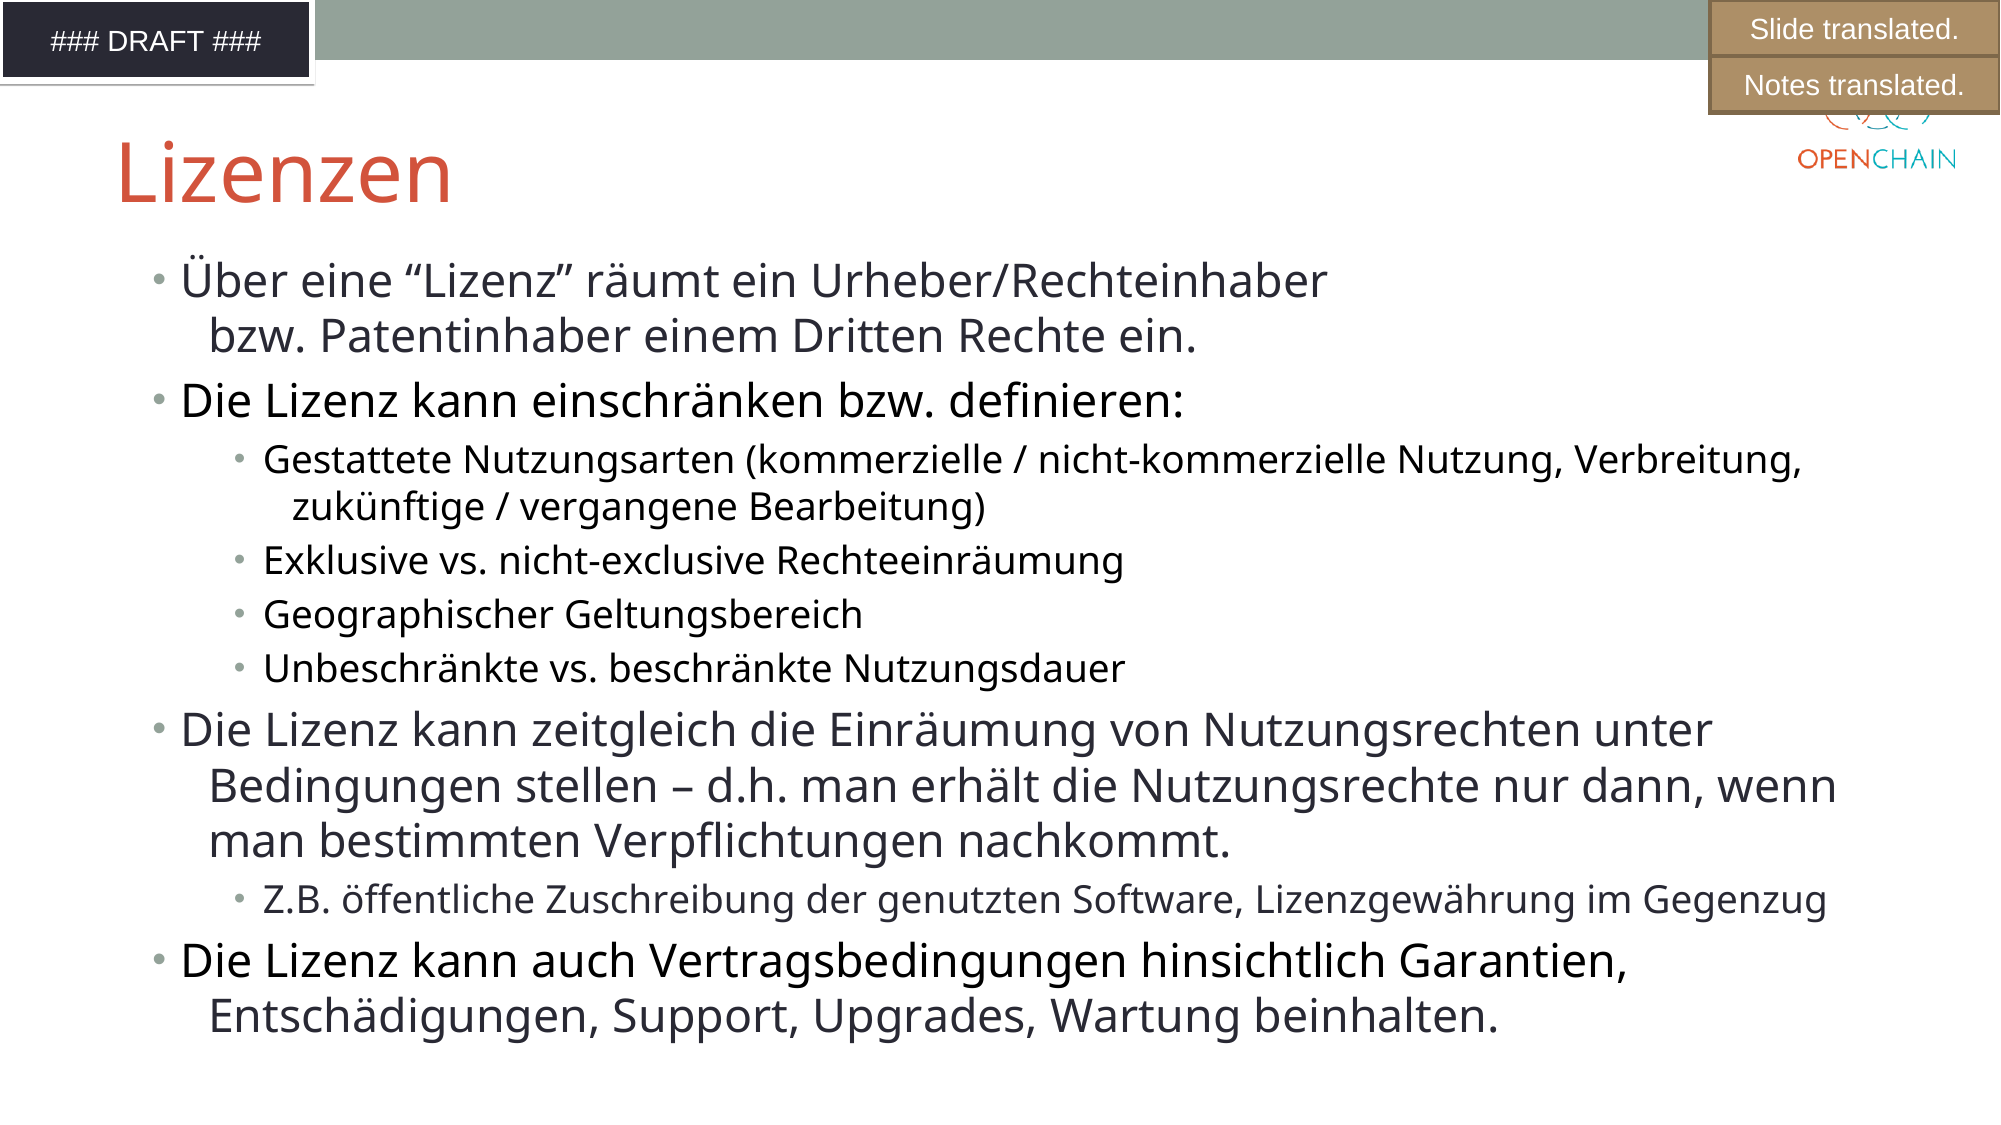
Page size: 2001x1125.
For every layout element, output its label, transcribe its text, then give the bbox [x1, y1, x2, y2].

text_box Slide translated. [1710, 0, 2000, 56]
title Lizenzen [99, 87, 1900, 251]
list Über eine “Lizenz” räumt ein Urheber/Rechteinhaber bzw. Patentinhaber einem Dritten Rechte ein. Die Lizenz kann einschränken bzw. definieren: Gestattete Nutzungsarten (kommerzielle / nicht-kommerzielle Nutzung, Verbreitung, zukünftige / vergangene Bearbeitung) Exklusive vs. nicht-exclusive Rechteeinräumung Geographischer Geltungsbereich Unbeschränkte vs. beschränkte Nutzungsdauer Die Lizenz kann zeitgleich die Einräumung von Nutzungsrechten unter Bedingungen stellen – d.h. man erhält die Nutzungsrechte nur dann, wenn man bestimmten Verpflichtungen nachkommt. Z.B. öffentliche Zuschreibung der genutzten Software, Lizenzgewährung im Gegenzug Die Lizenz kann auch Vertragsbedingungen hinsichtlich Garantien, Entschädigungen, Support, Upgrades, Wartung beinhalten. [137, 243, 1863, 1093]
text_box Notes translated. [1710, 56, 2000, 113]
